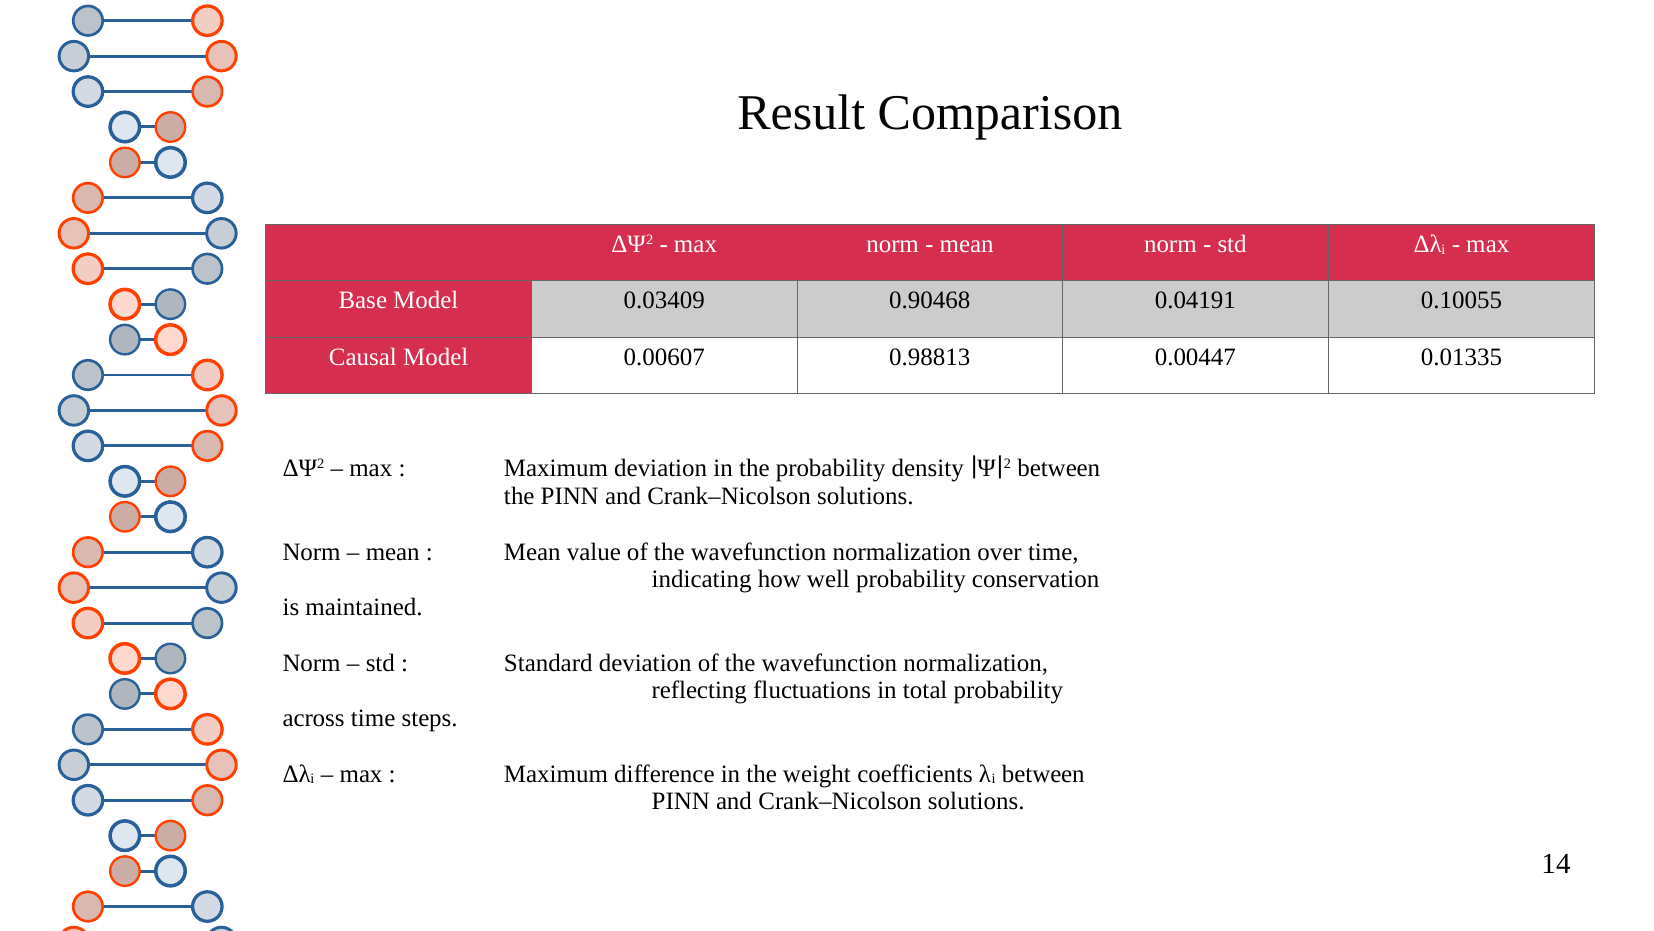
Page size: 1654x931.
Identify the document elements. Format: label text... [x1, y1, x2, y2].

table_cell Base Model [266, 281, 531, 337]
table_cell 0.04191 [1063, 281, 1328, 337]
table_cell 0.00607 [532, 338, 797, 393]
table_header Δλi - max [1329, 225, 1594, 280]
table_cell 0.10055 [1329, 281, 1594, 337]
table_cell 0.01335 [1329, 338, 1594, 393]
table_header norm - mean [798, 225, 1062, 280]
table_cell Causal Model [266, 338, 531, 393]
table_header ΔΨ2 - max [532, 225, 797, 280]
text_box ΔΨ2 – max : Maximum deviation in the probability density ∣Ψ∣2 between the PINN and Crank–Nicolson solutions. Norm – mean : Mean value of the wavefunction normalization over time, indicating how well probability conservation is maintained. Norm – std : Standard deviation of the wavefunction normalization, reflecting fluctuations in total probability across time steps. Δλi – max : Maximum difference in the weight coefficients λi between PINN and Crank–Nicolson solutions. [267, 447, 1119, 768]
table_header norm - std [1063, 225, 1328, 280]
table_header [266, 225, 531, 280]
table_cell 0.00447 [1063, 338, 1328, 393]
table_cell 0.03409 [532, 281, 797, 337]
table_cell 0.90468 [798, 281, 1062, 337]
title Result Comparison [265, 35, 1595, 189]
table_cell 0.98813 [798, 338, 1062, 393]
